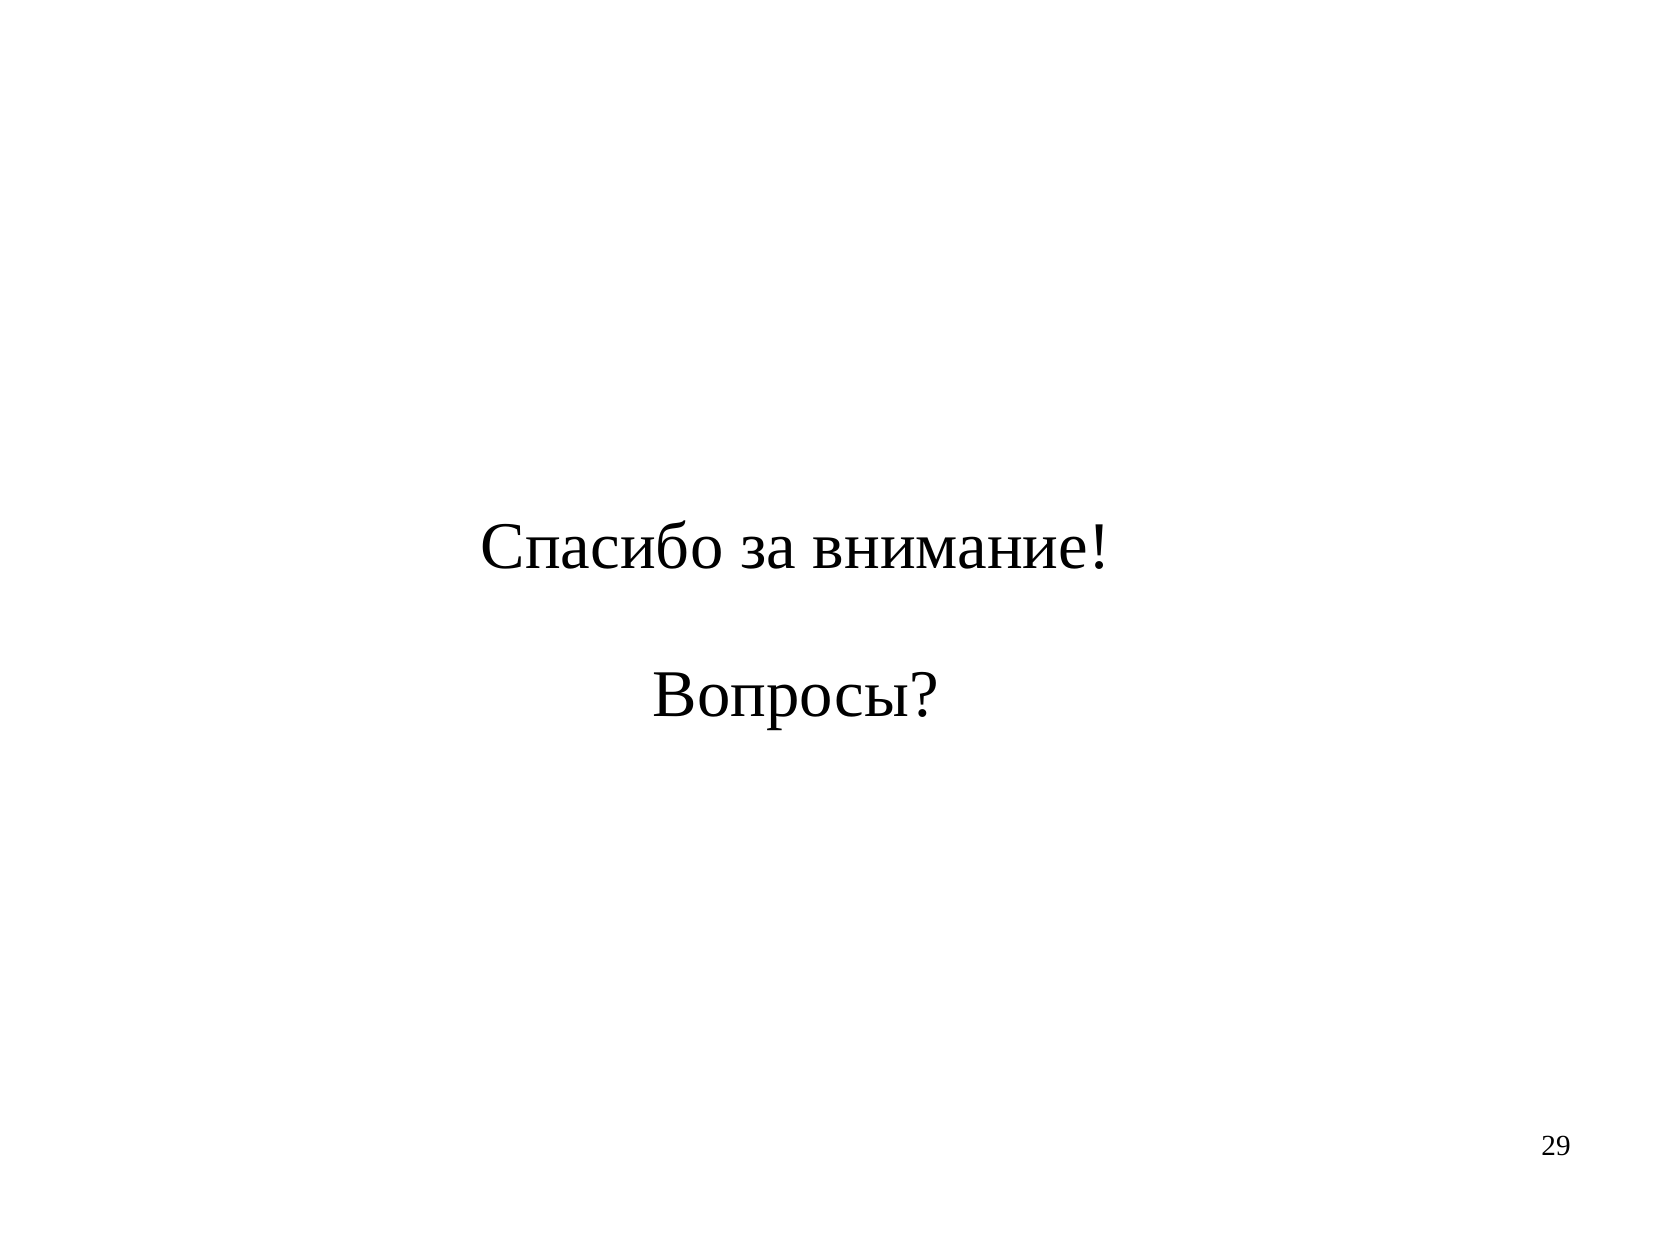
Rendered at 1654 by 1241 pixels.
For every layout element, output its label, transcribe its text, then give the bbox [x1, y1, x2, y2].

text_box Спасибо за внимание! Вопросы? [465, 501, 1188, 739]
